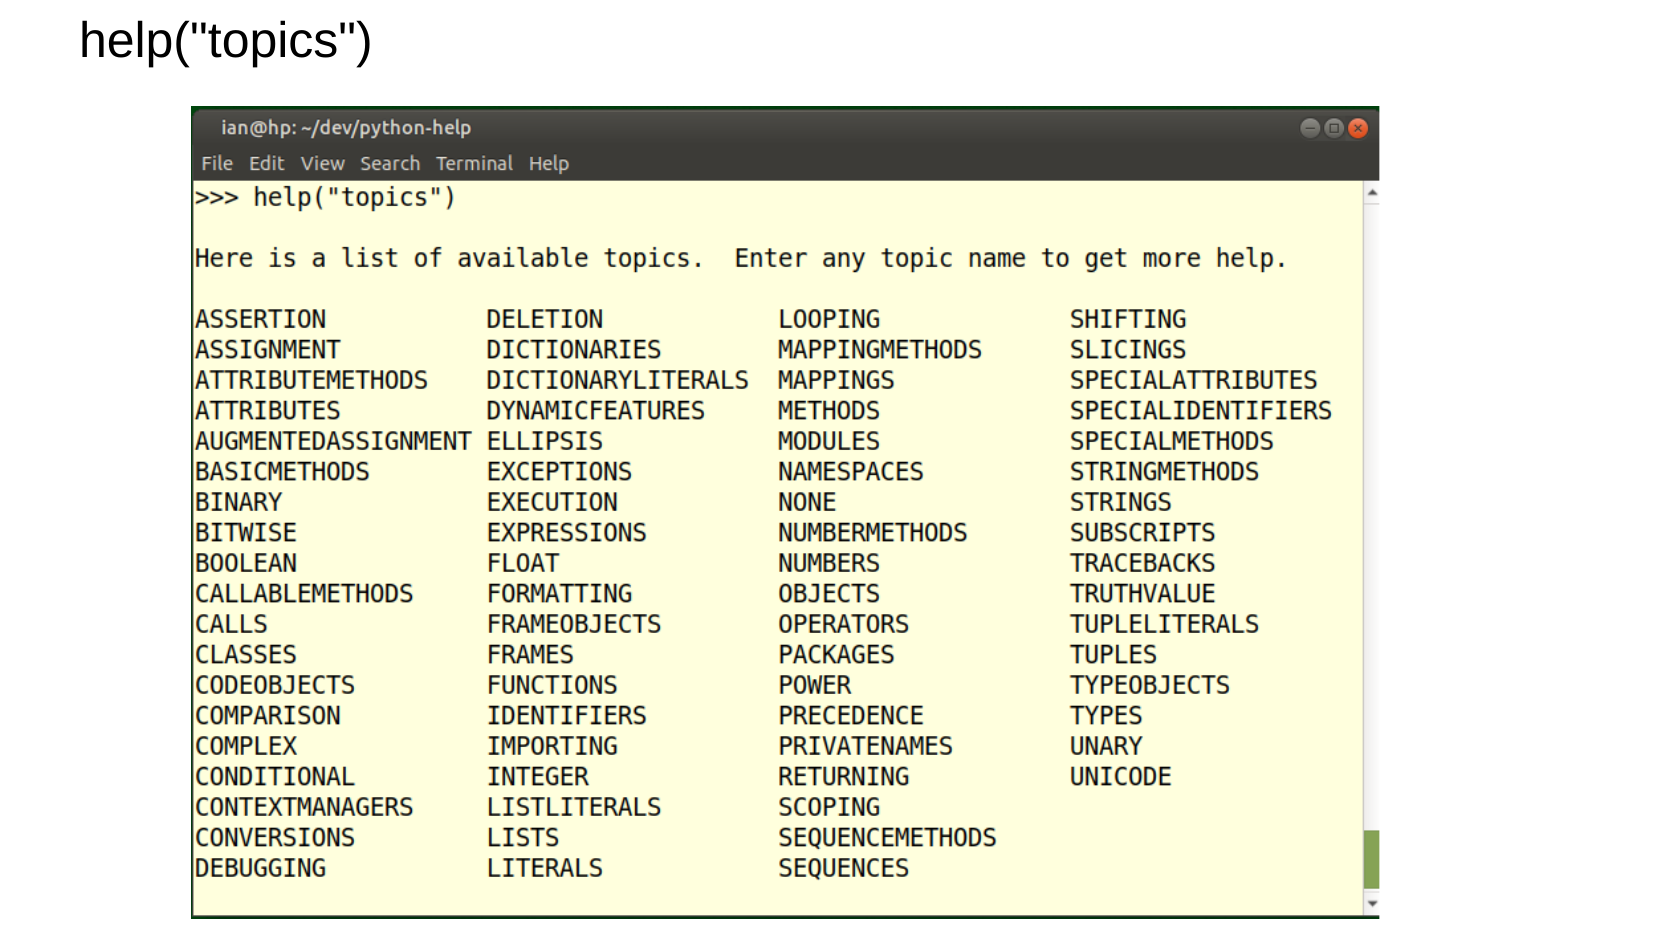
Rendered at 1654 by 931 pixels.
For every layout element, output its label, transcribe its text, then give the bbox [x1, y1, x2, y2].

picture [191, 106, 1380, 919]
list help("topics") [79, 12, 1568, 183]
